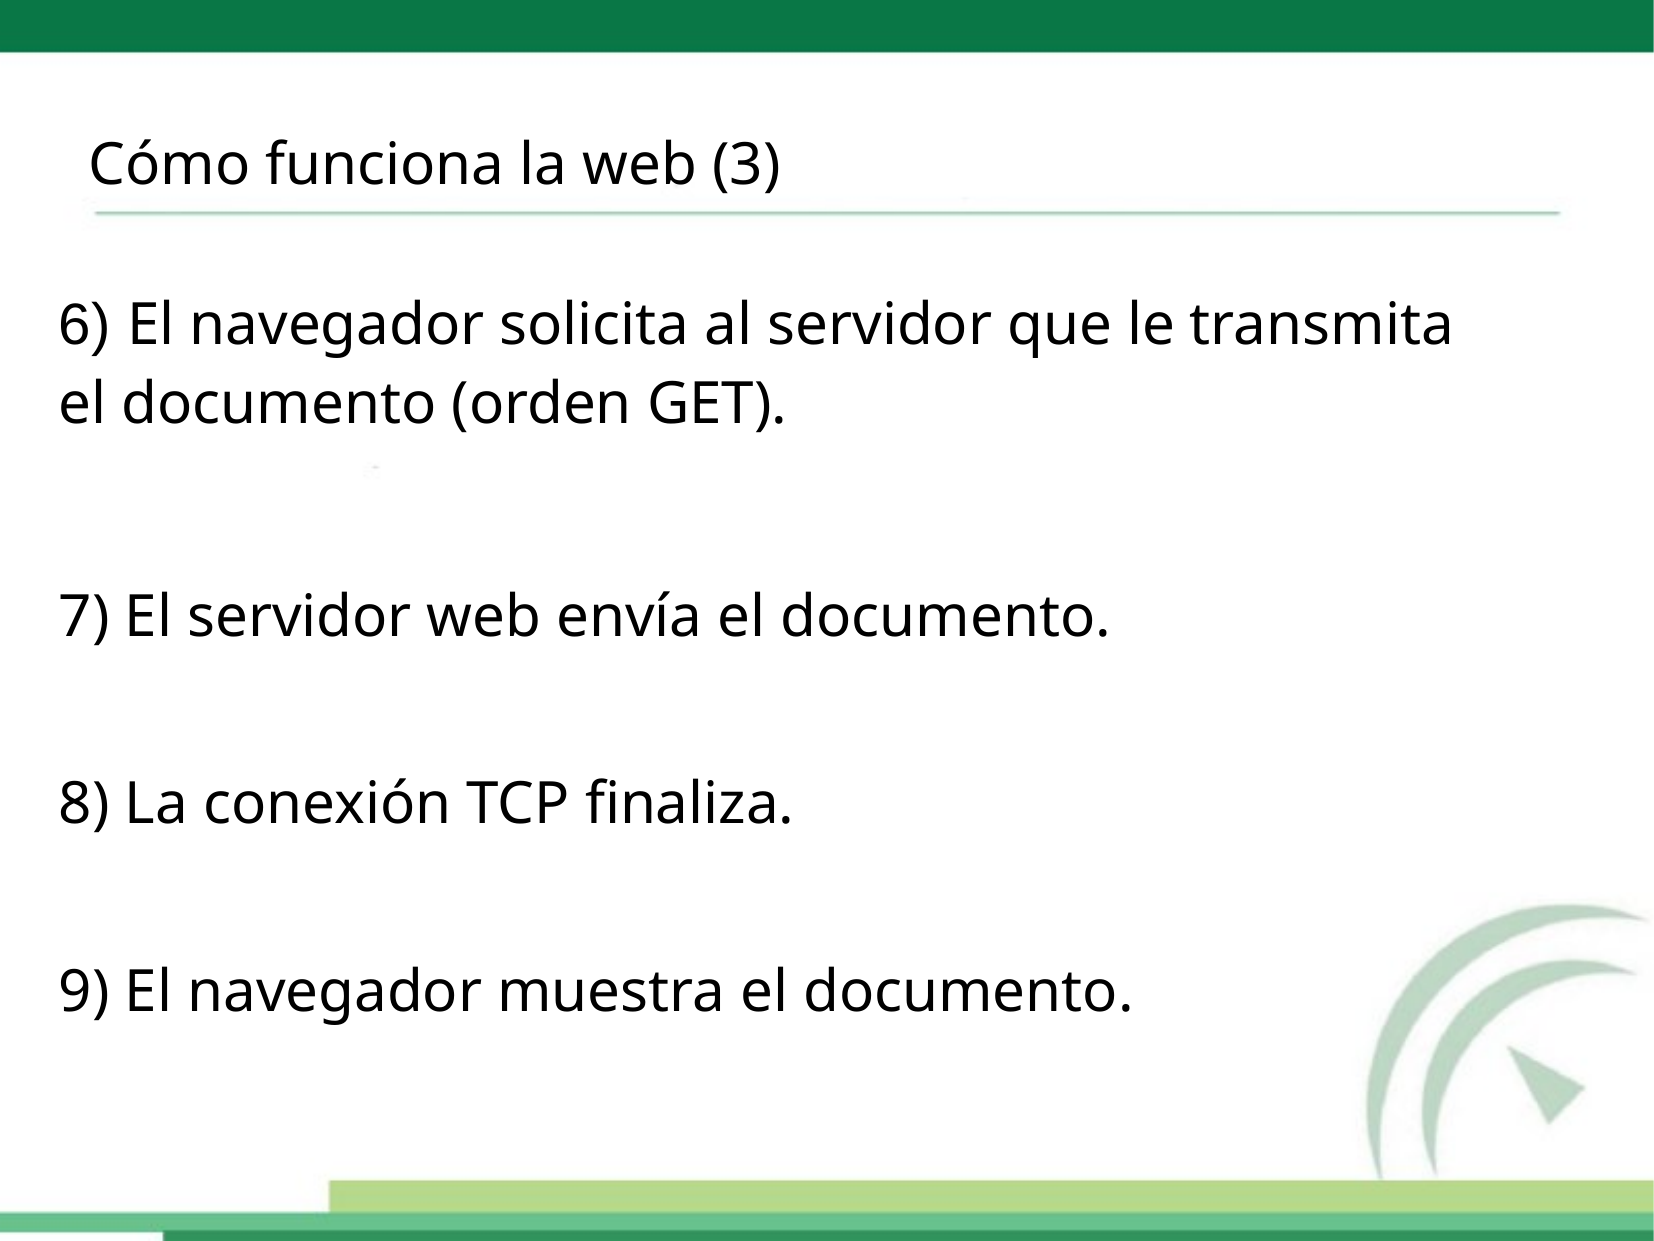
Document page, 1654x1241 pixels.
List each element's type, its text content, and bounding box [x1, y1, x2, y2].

title Cómo funciona la web (3) [88, 66, 1577, 244]
subtitle 6) El navegador solicita al servidor que le transmita el documento (orden GET). 7) El servidor web envía el documento. 8) La conexión TCP finaliza. 9) El navegador muestra el documento. [59, 244, 1625, 1123]
picture [0, 0, 1654, 1241]
